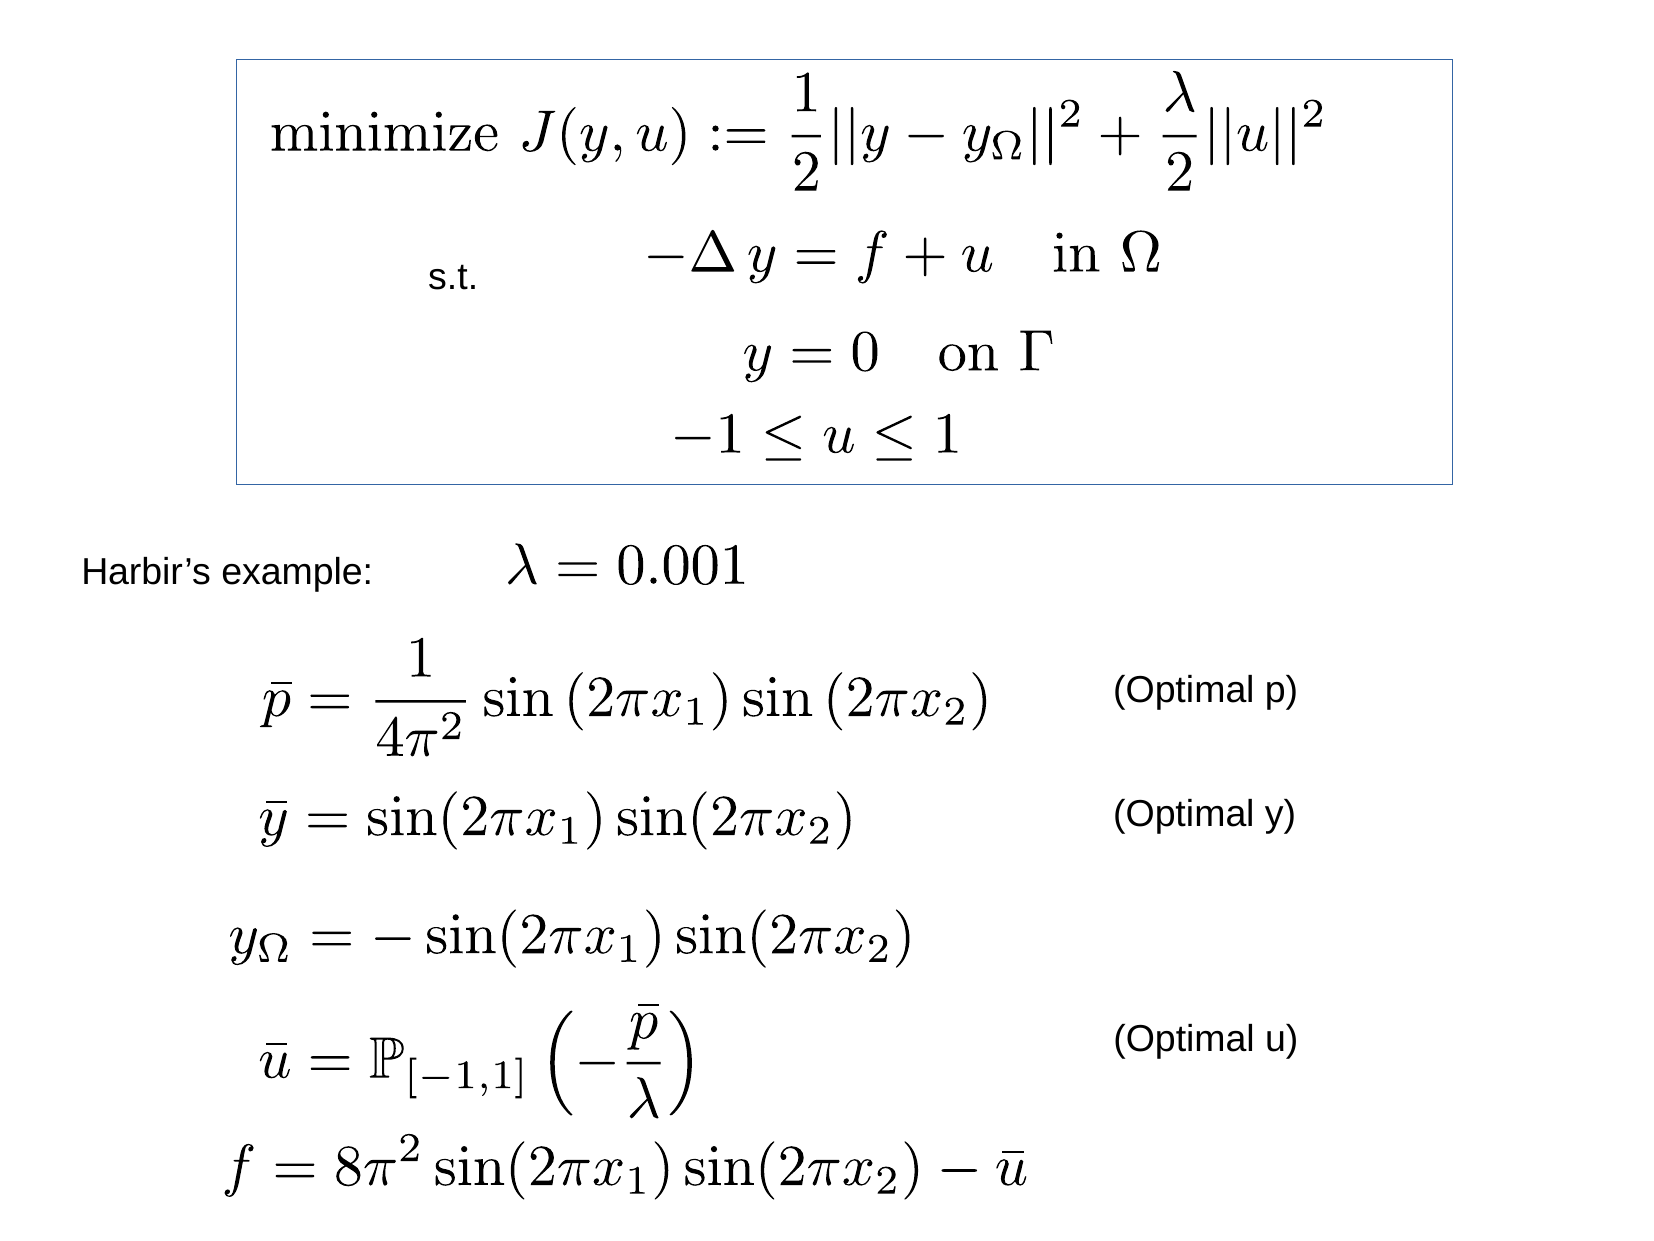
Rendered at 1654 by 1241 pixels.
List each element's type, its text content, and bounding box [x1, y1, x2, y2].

text_box (Optimal y) [1098, 785, 1312, 843]
text_box [259, 637, 987, 757]
text_box Harbir’s example: [66, 543, 389, 601]
text_box [744, 330, 1053, 383]
text_box [646, 229, 1160, 284]
text_box [673, 413, 958, 461]
text_box [507, 543, 745, 586]
text_box [259, 791, 851, 850]
text_box [259, 1004, 692, 1119]
text_box [230, 909, 910, 968]
text_box [271, 70, 1323, 191]
text_box (Optimal u) [1098, 1009, 1314, 1067]
text_box (Optimal p) [1098, 661, 1314, 719]
text_box s.t. [413, 248, 494, 305]
text_box [224, 1133, 1027, 1200]
